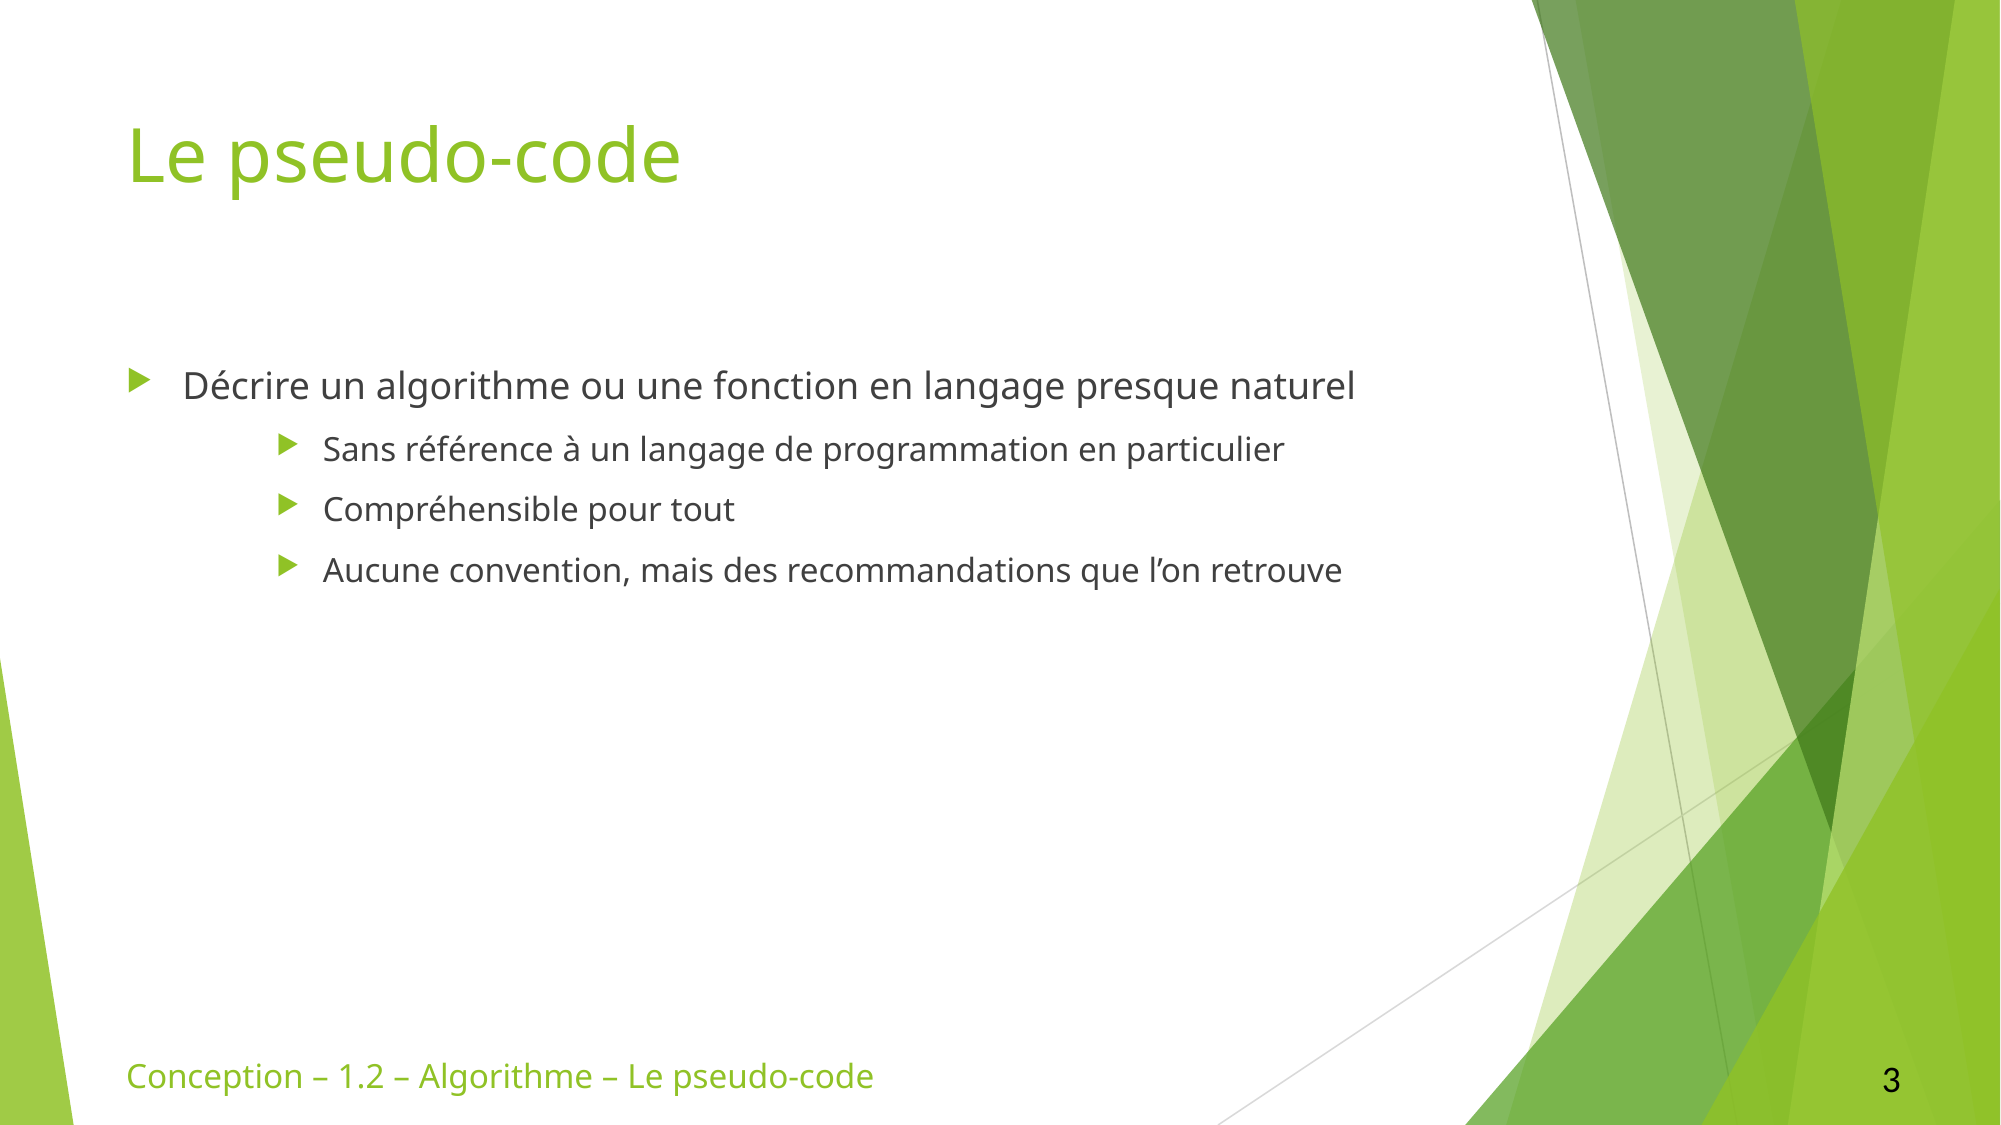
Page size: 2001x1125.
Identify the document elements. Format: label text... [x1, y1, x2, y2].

list Décrire un algorithme ou une fonction en langage presque naturel Sans référence à un langage de programmation en particulier Compréhensible pour tout Aucune convention, mais des recommandations que l’on retrouve [111, 354, 1522, 992]
text_box [1866, 1047, 1979, 1108]
title Le pseudo-code [111, 99, 1522, 317]
text_box Conception – 1.2 – Algorithme – Le pseudo-code [111, 1047, 1094, 1109]
